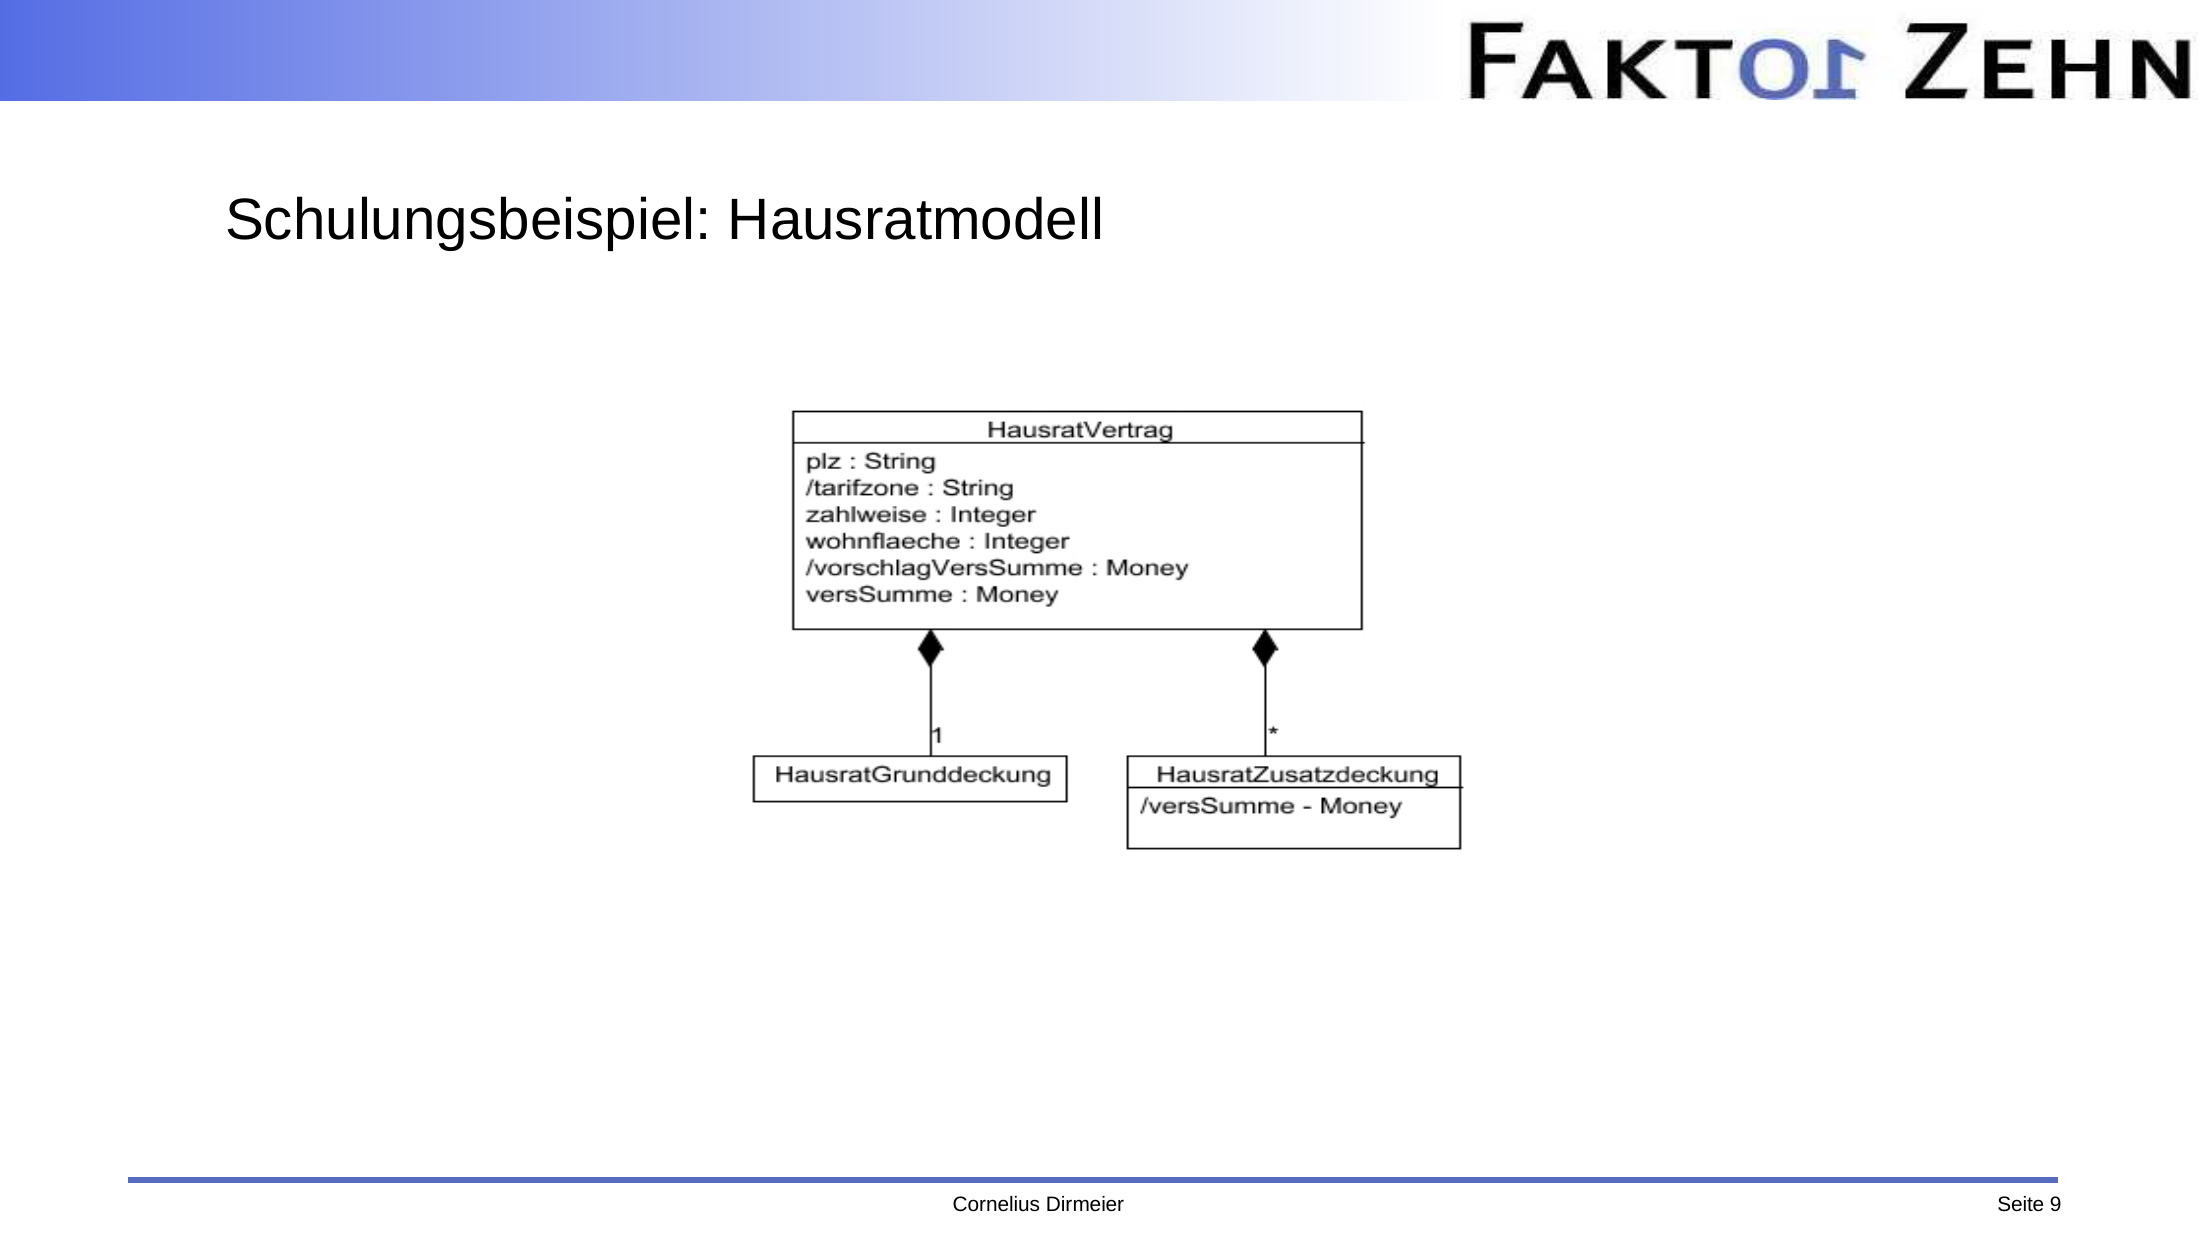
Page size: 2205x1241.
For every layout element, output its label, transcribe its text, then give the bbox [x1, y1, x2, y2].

picture [714, 364, 1501, 881]
title Schulungsbeispiel: Hausratmodell [225, 142, 1981, 296]
picture [1460, 7, 2202, 100]
